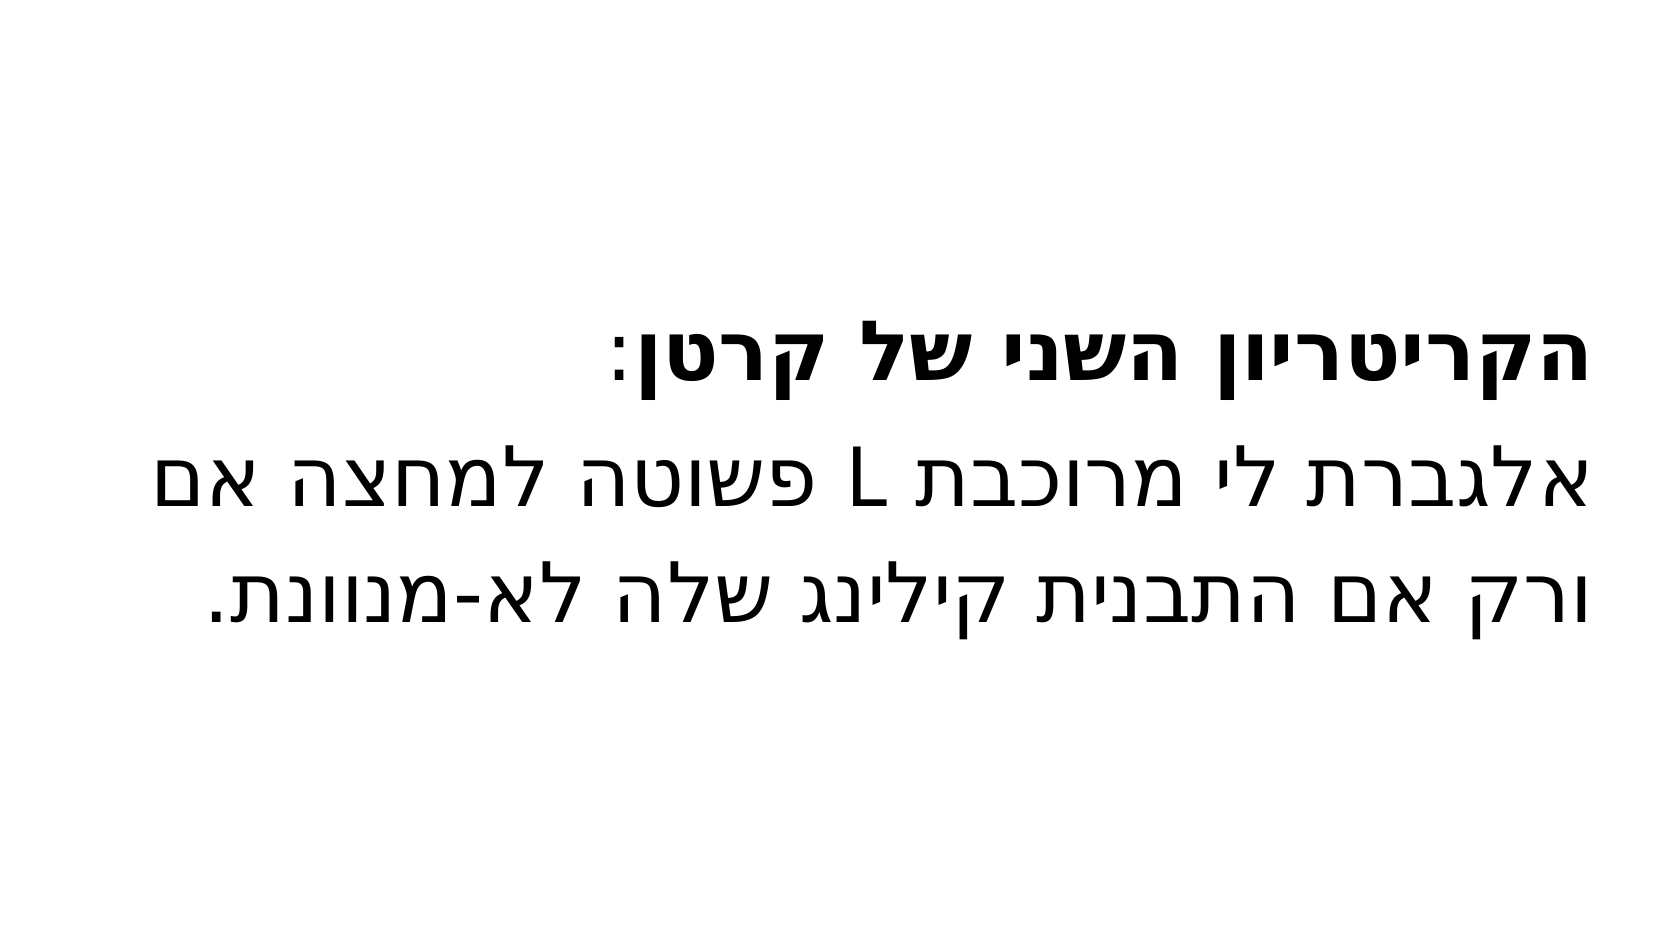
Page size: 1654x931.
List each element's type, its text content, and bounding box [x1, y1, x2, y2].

subtitle הקריטריון השני של קרטן: אלגברת לי מרוכבת L פשוטה למחצה אם ורק אם התבנית קילינג שלה לא-מנוונת. [59, 45, 1595, 886]
